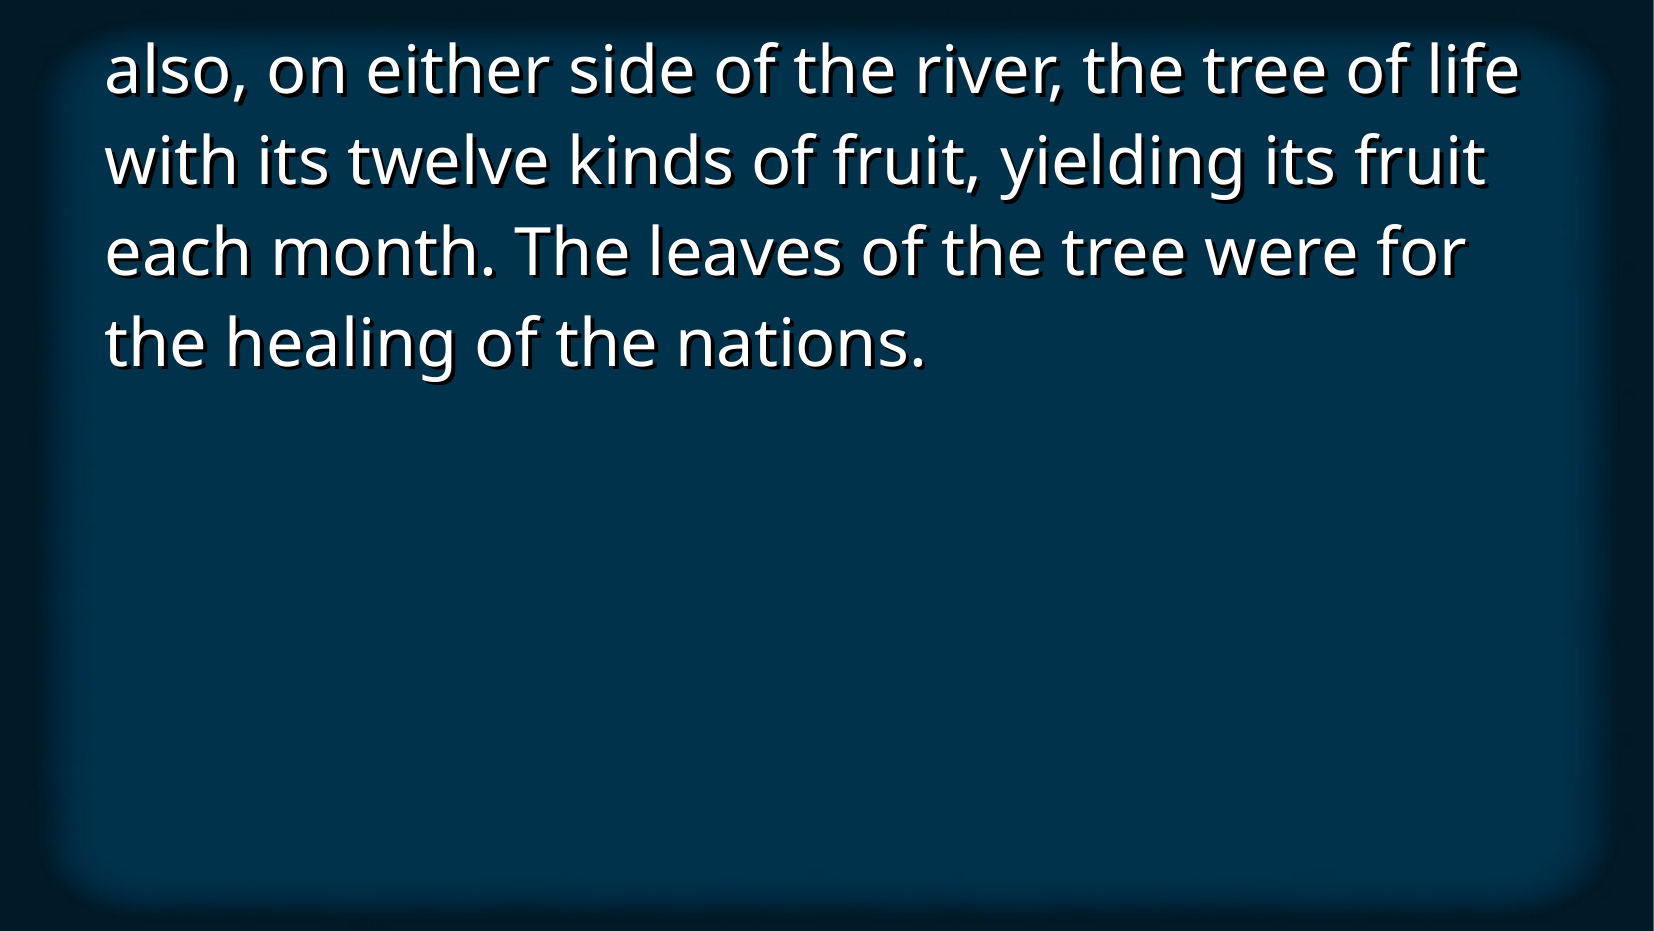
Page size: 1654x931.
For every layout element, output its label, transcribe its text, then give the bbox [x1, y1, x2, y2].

text_box also, on either side of the river, the tree of life with its twelve kinds of fruit, yielding its fruit each month. The leaves of the tree were for the healing of the nations. [90, 15, 1561, 385]
picture [0, 0, 1654, 931]
